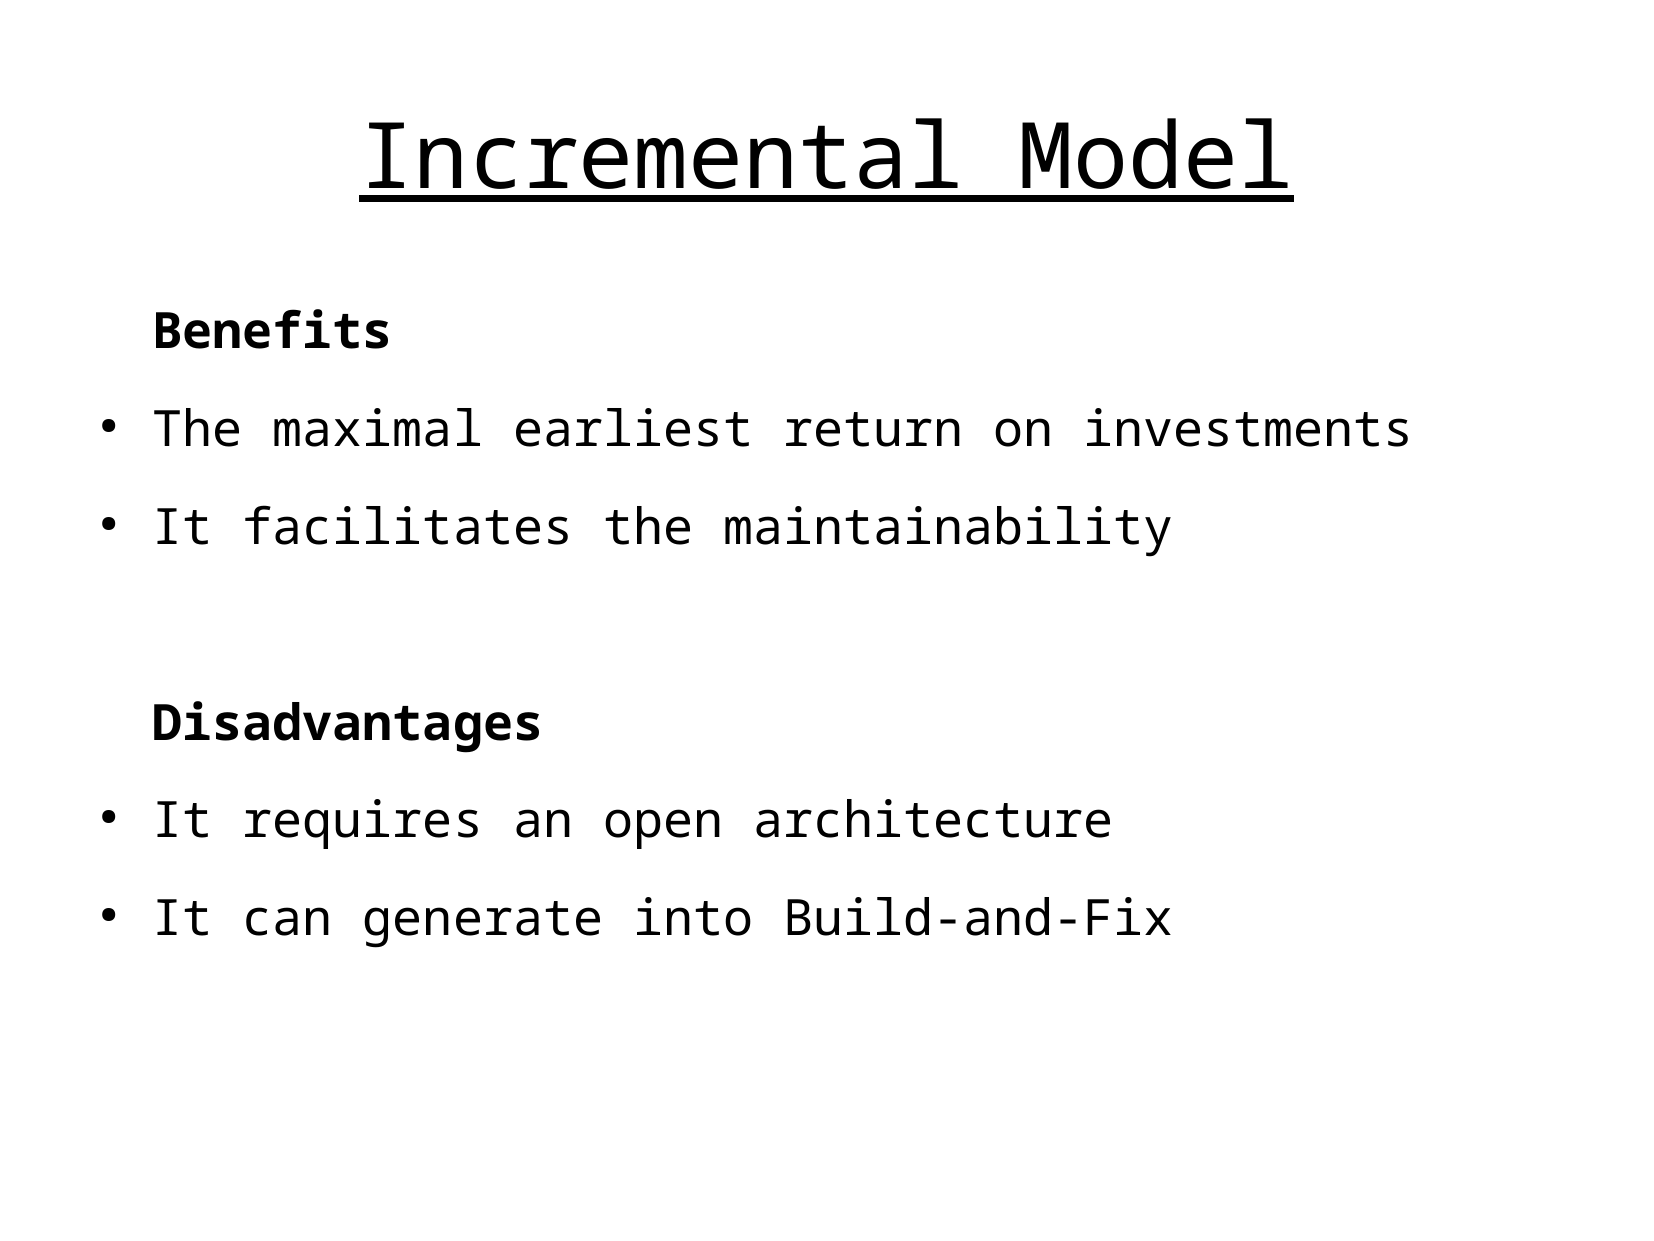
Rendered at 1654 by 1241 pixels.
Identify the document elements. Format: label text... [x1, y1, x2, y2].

title Incremental Model [82, 49, 1571, 257]
list Benefits The maximal earliest return on investments It facilitates the maintainability Disadvantages It requires an open architecture It can generate into Build-and-Fix [82, 295, 1571, 1134]
